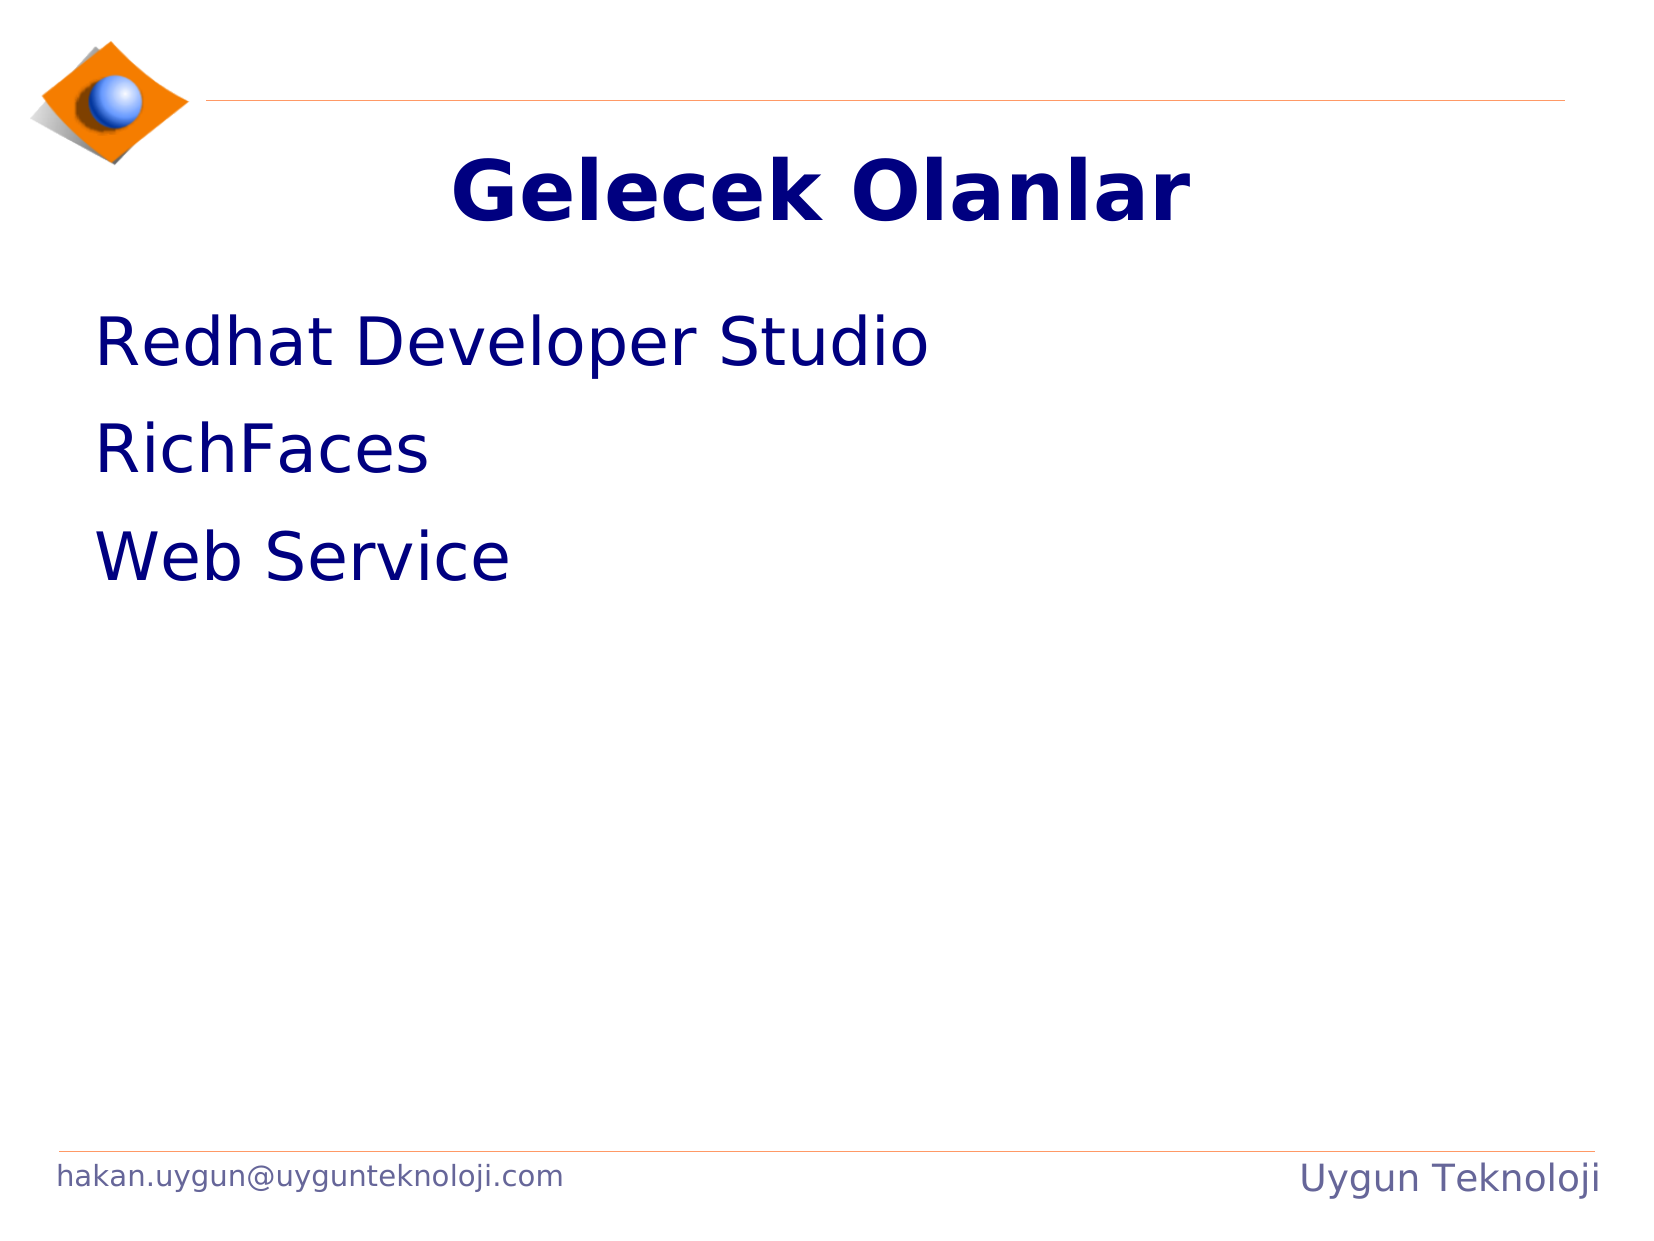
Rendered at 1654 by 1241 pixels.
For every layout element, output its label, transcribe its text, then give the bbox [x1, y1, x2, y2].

picture [29, 29, 191, 178]
list Redhat Developer Studio RichFaces Web Service [76, 303, 1565, 1108]
title Gelecek Olanlar [76, 95, 1565, 288]
